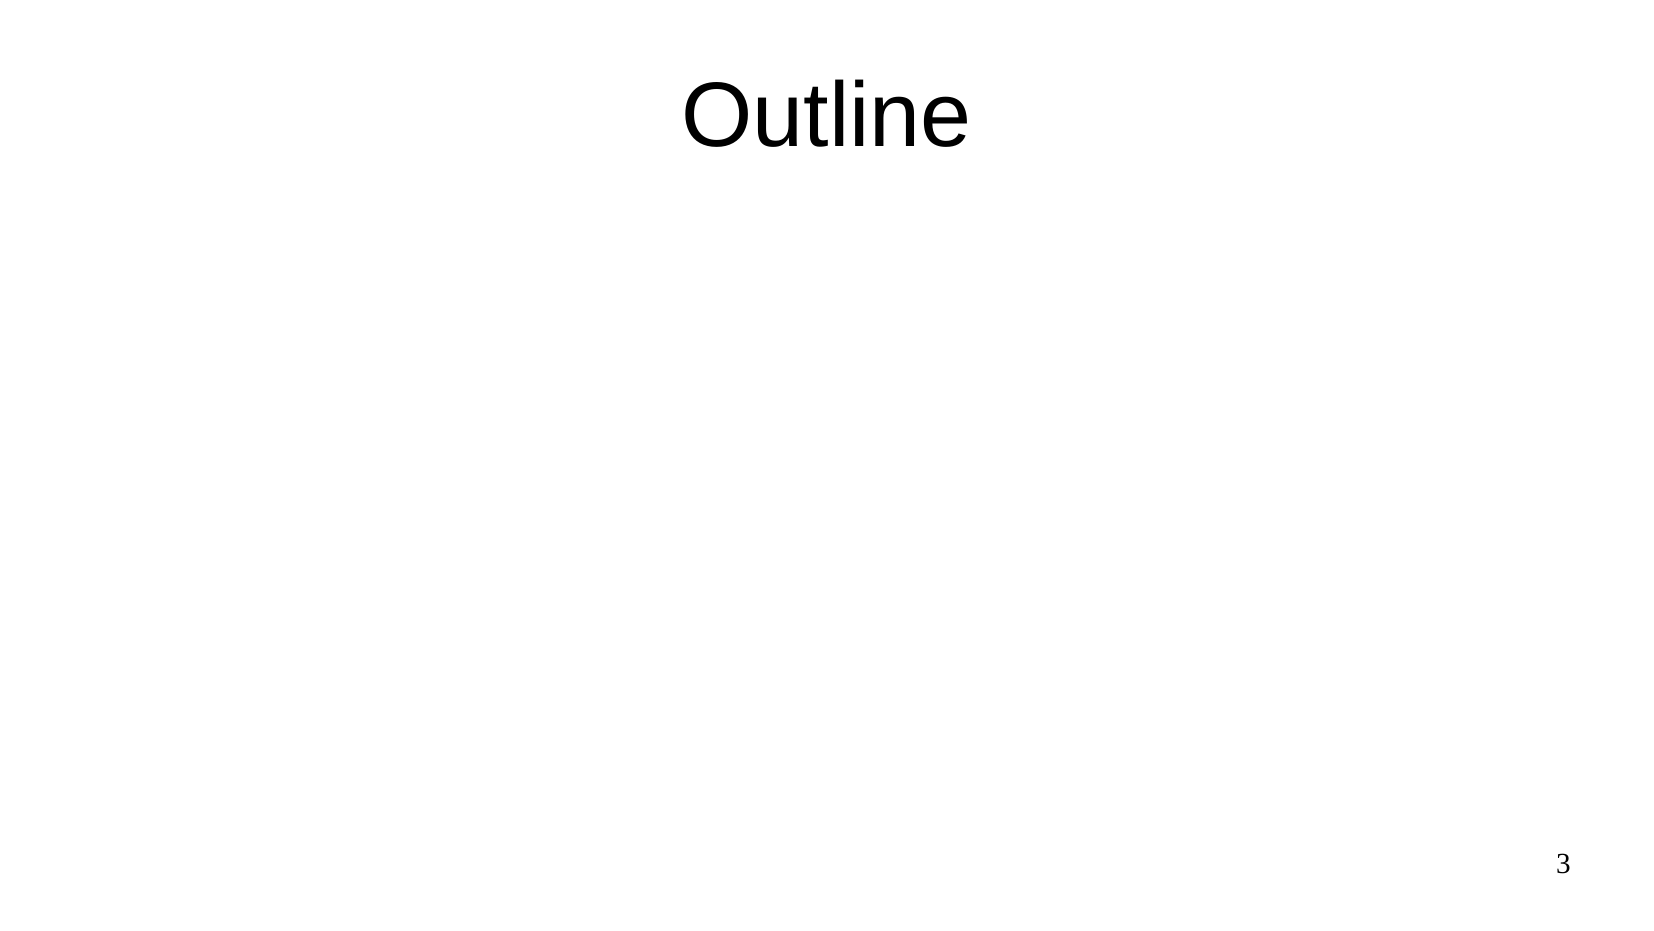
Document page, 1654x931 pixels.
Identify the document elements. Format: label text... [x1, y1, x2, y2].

title Outline [82, 37, 1571, 193]
